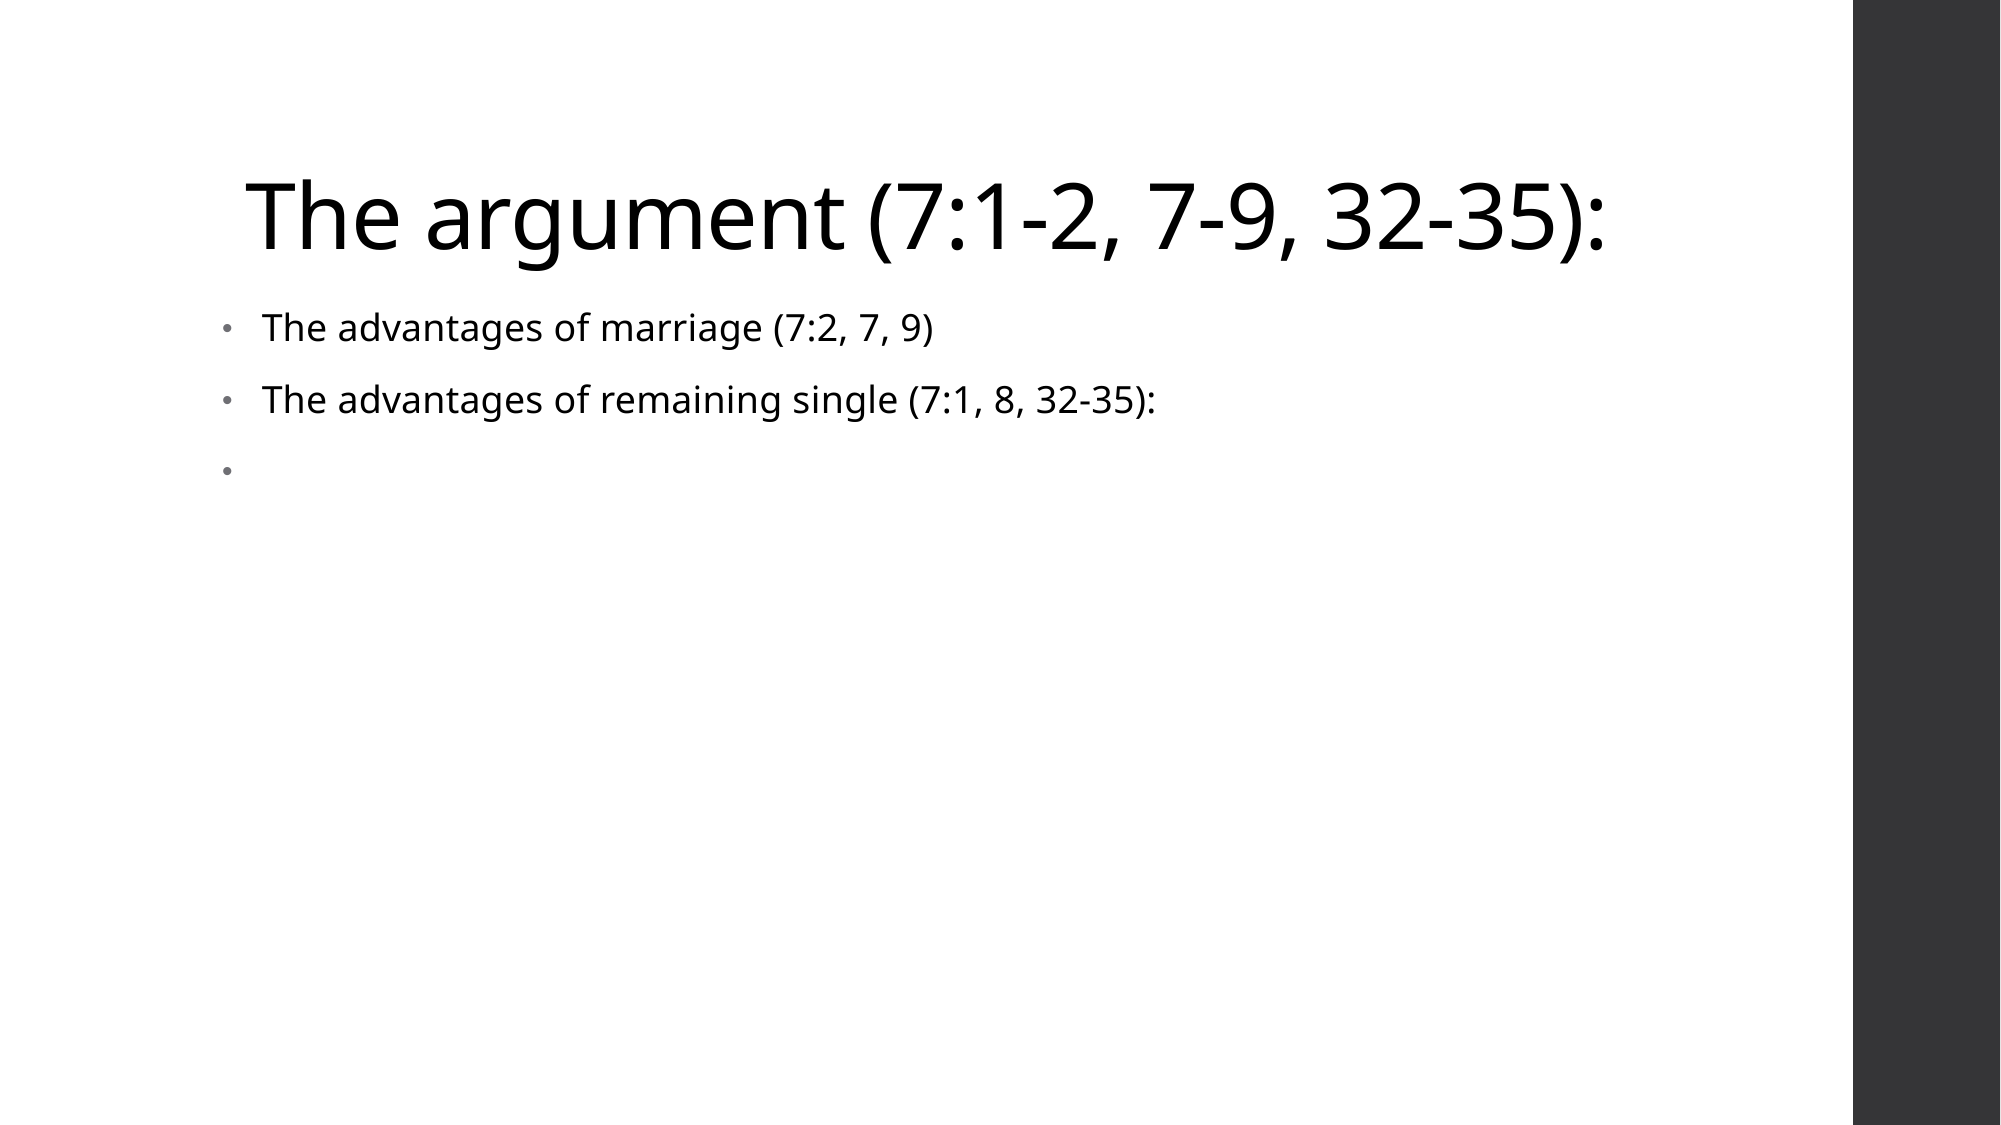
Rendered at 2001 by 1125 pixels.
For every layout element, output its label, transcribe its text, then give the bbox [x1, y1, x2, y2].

title The argument (7:1-2, 7-9, 32-35): [206, 60, 1797, 278]
list The advantages of marriage (7:2, 7, 9) The advantages of remaining single (7:1, 8, 32-35): [206, 299, 1617, 1014]
